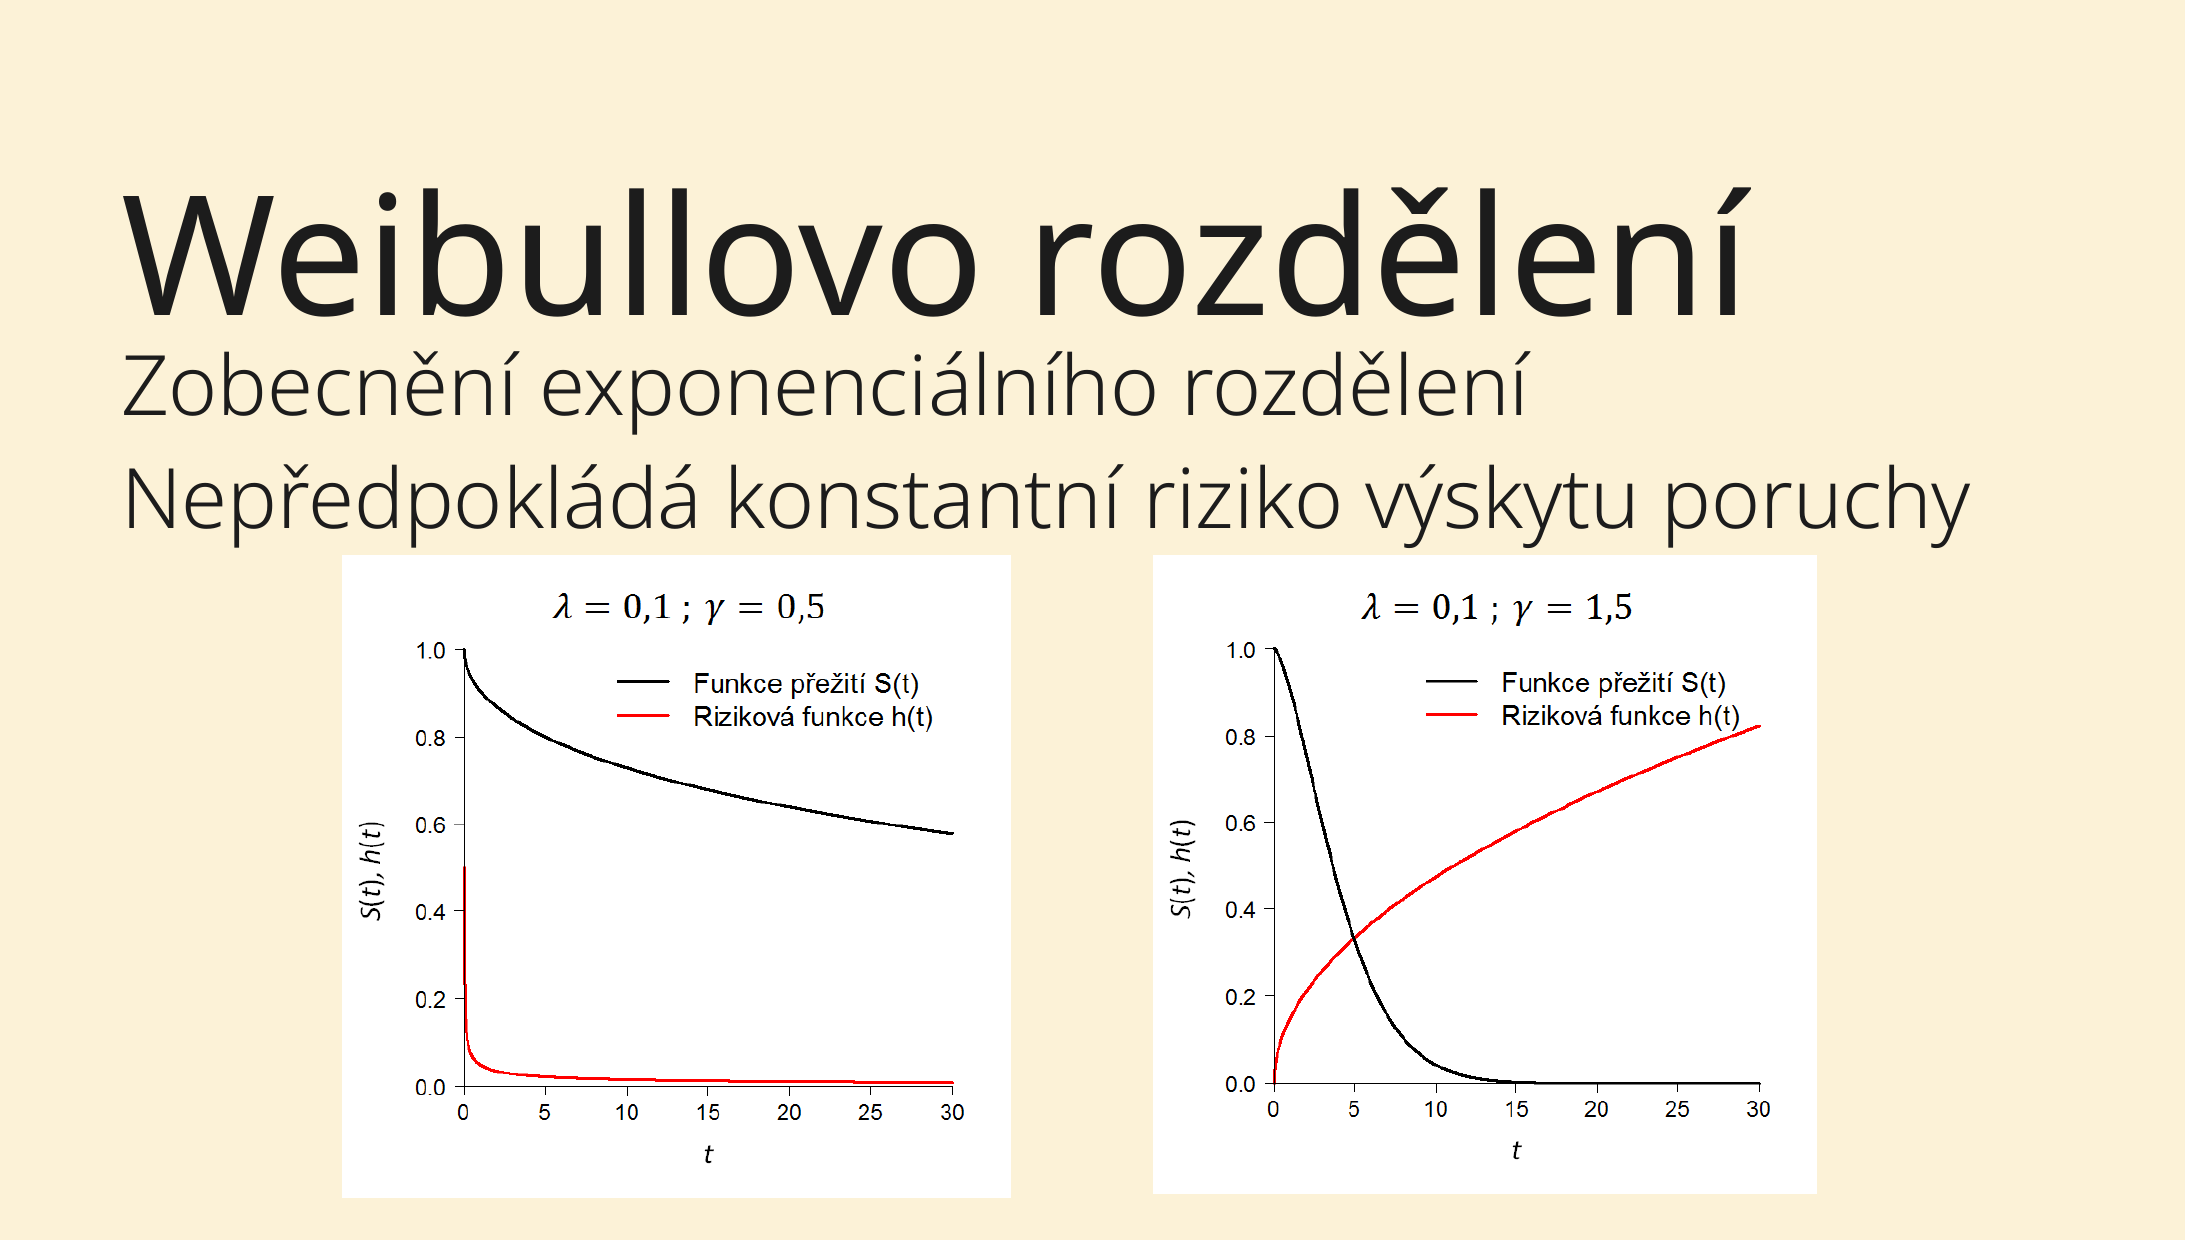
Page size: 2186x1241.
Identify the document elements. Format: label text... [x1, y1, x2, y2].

text_box Zobecnění exponenciálního rozdělení Nepředpokládá konstantní riziko výskytu poruchy [106, 318, 2032, 534]
picture [1153, 555, 1817, 1194]
text_box Weibullovo rozdělení [106, 129, 1926, 318]
picture [342, 555, 1011, 1198]
